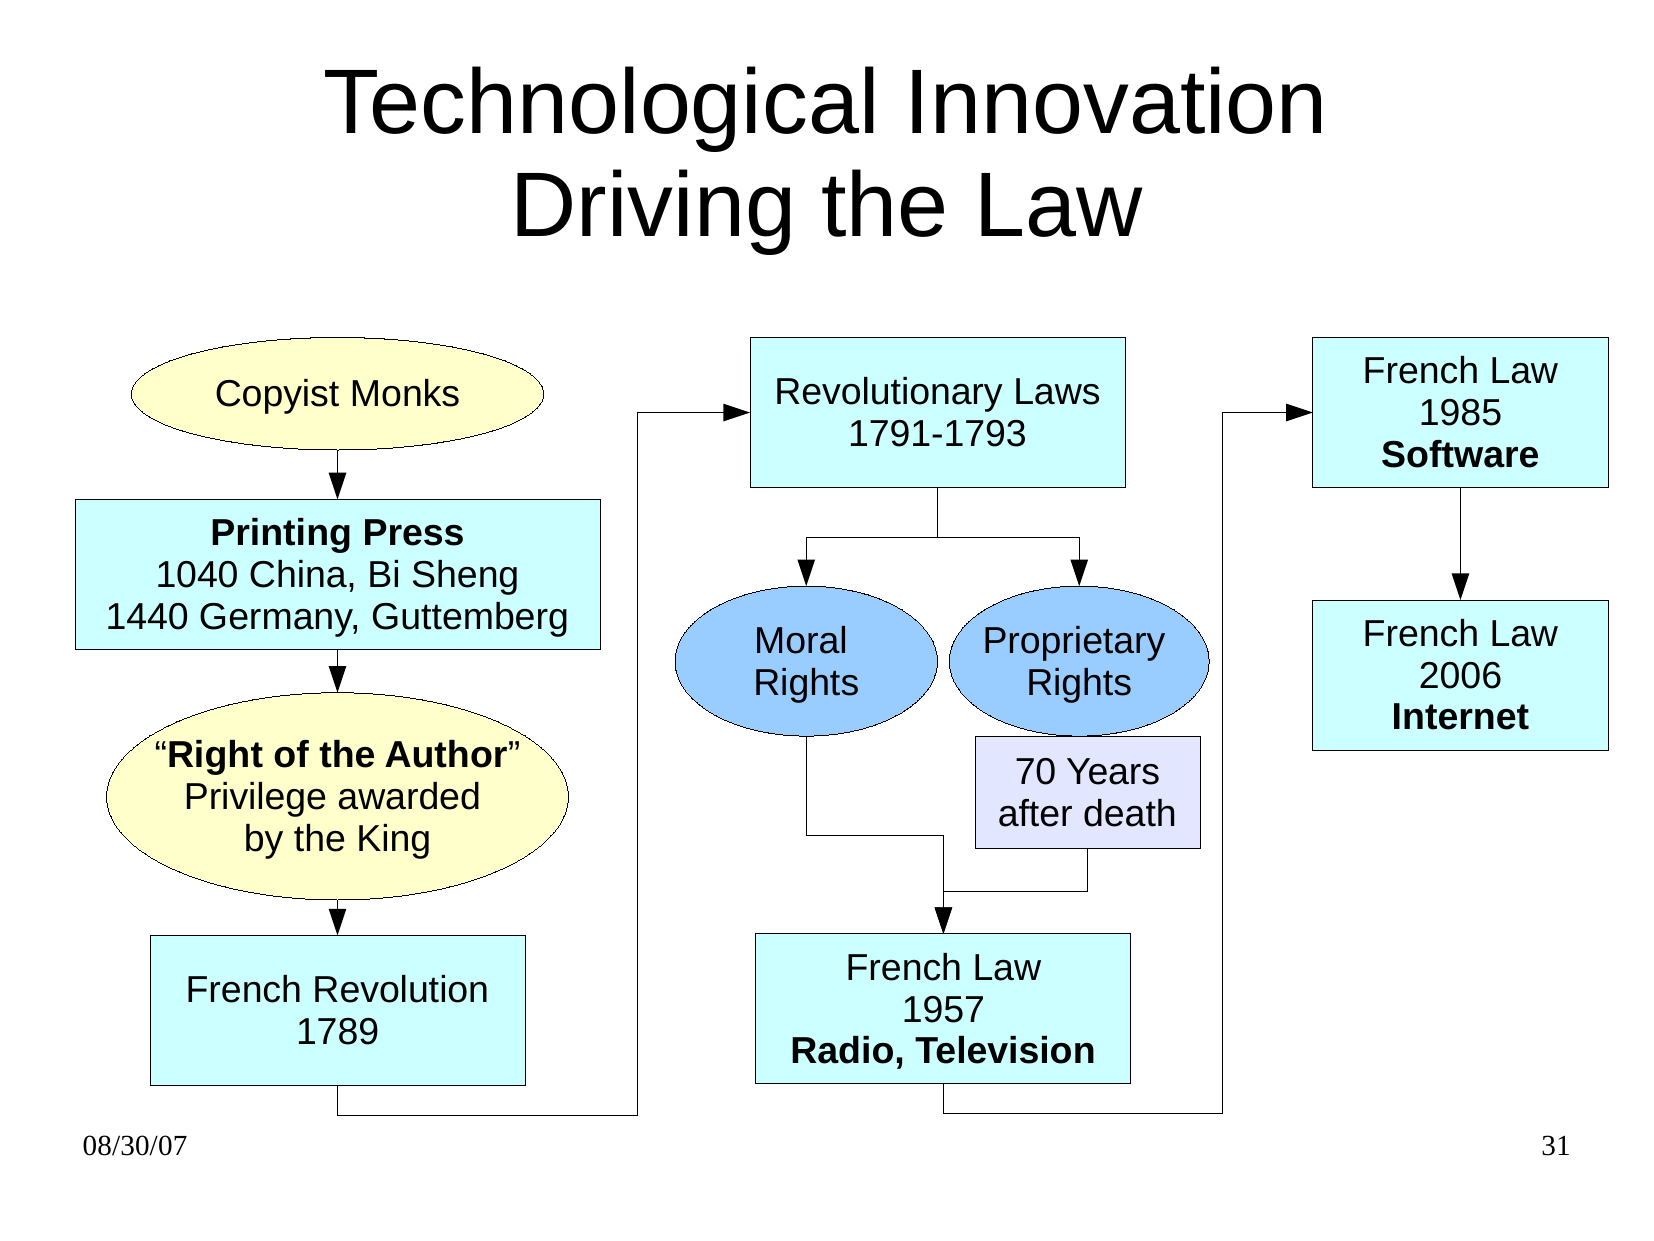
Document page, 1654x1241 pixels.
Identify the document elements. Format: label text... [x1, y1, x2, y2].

text_box Moral Rights [675, 586, 938, 737]
text_box 70 Years after death [975, 736, 1201, 849]
text_box Copyist Monks [131, 337, 544, 451]
text_box French Law 2006 Internet [1312, 600, 1609, 751]
text_box French Revolution 1789 [150, 935, 526, 1086]
text_box French Law 1985 Software [1312, 337, 1609, 488]
text_box Proprietary Rights [949, 586, 1210, 736]
text_box Revolutionary Laws 1791-1793 [750, 337, 1126, 488]
text_box “Right of the Author” Privilege awarded by the King [106, 692, 569, 900]
text_box Printing Press 1040 China, Bi Sheng 1440 Germany, Guttemberg [75, 499, 601, 650]
text_box French Law 1957 Radio, Television [755, 933, 1131, 1084]
title Technological Innovation Driving the Law [82, 49, 1571, 257]
